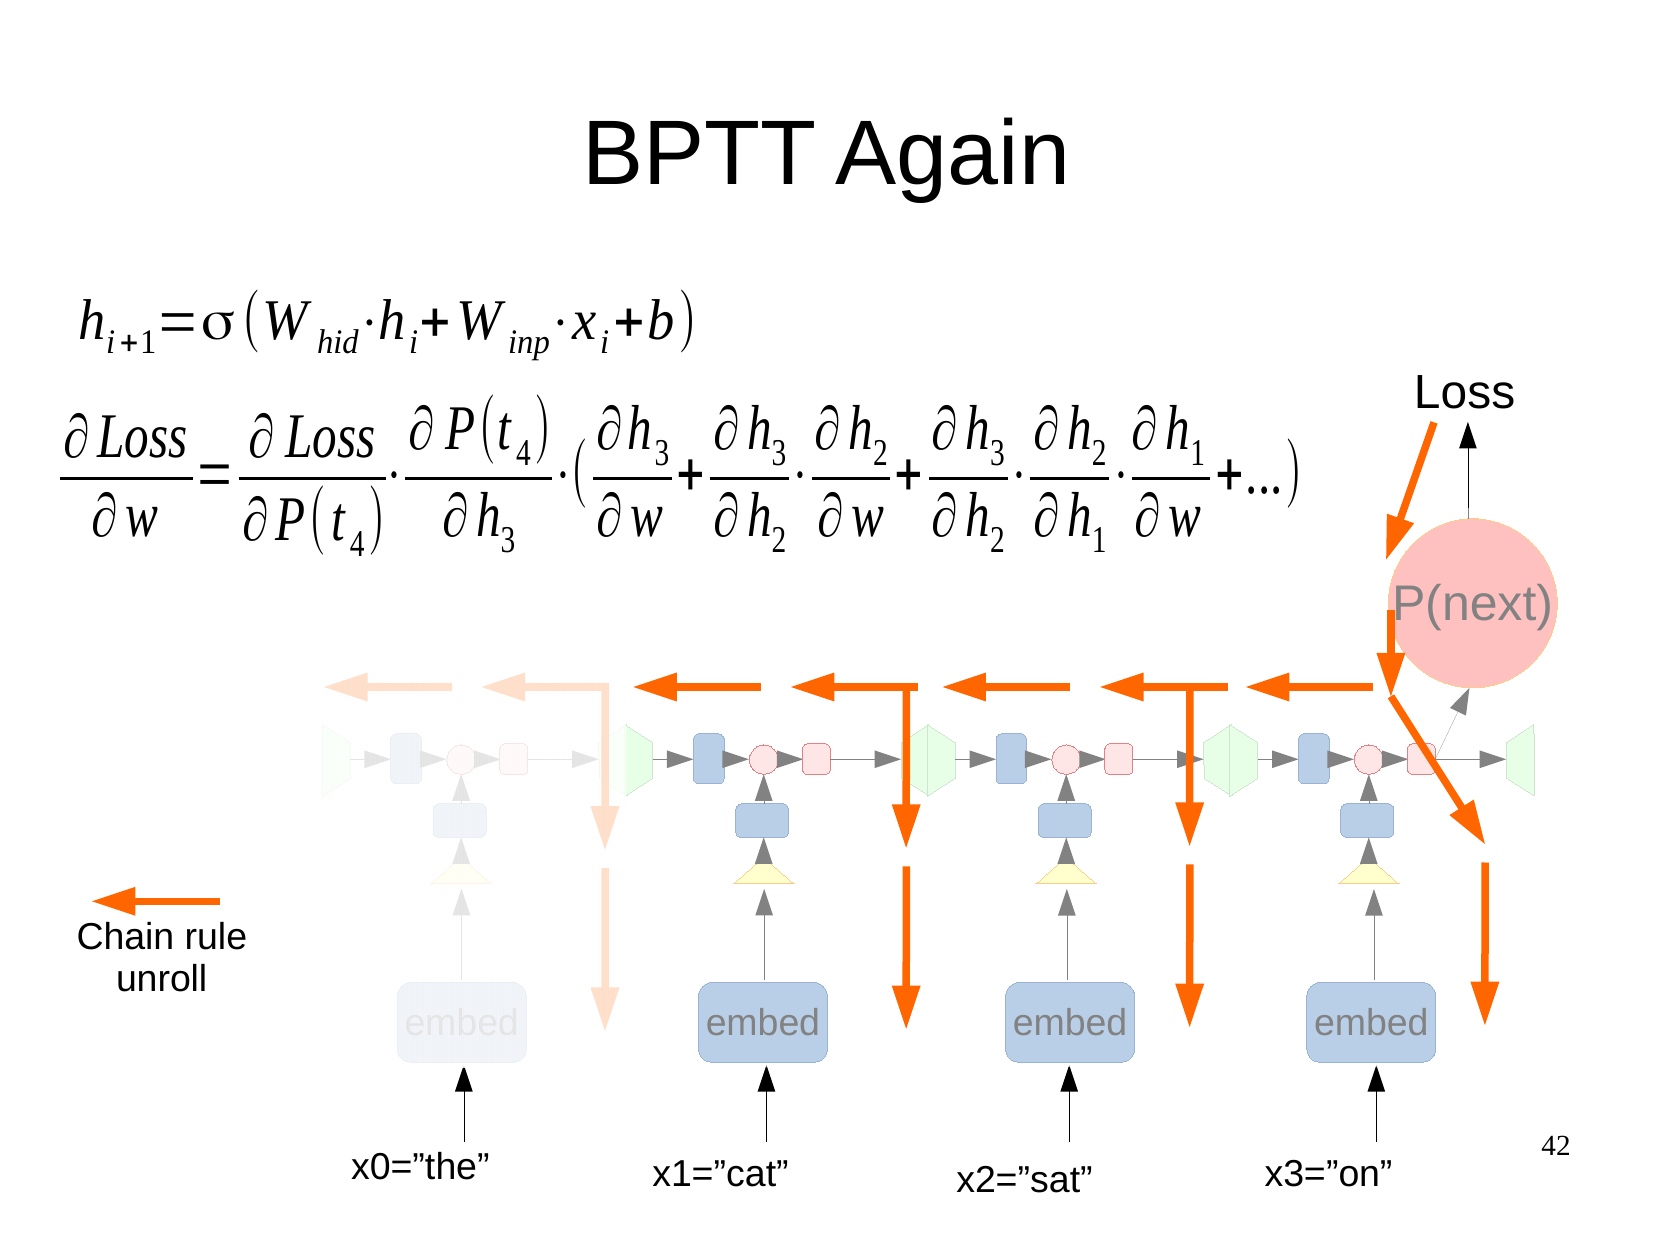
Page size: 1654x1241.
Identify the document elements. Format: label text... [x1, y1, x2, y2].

text_box x3=”on” [1249, 1144, 1464, 1202]
text_box x0=”the” [336, 1138, 546, 1196]
text_box x2=”sat” [941, 1150, 1168, 1208]
text_box Loss [1399, 357, 1531, 447]
title BPTT Again [82, 49, 1571, 257]
chart [65, 285, 711, 361]
chart [45, 389, 1313, 564]
text_box x1=”cat” [637, 1144, 847, 1202]
picture [160, 508, 1592, 1068]
text_box Chain rule unroll [61, 908, 252, 1007]
